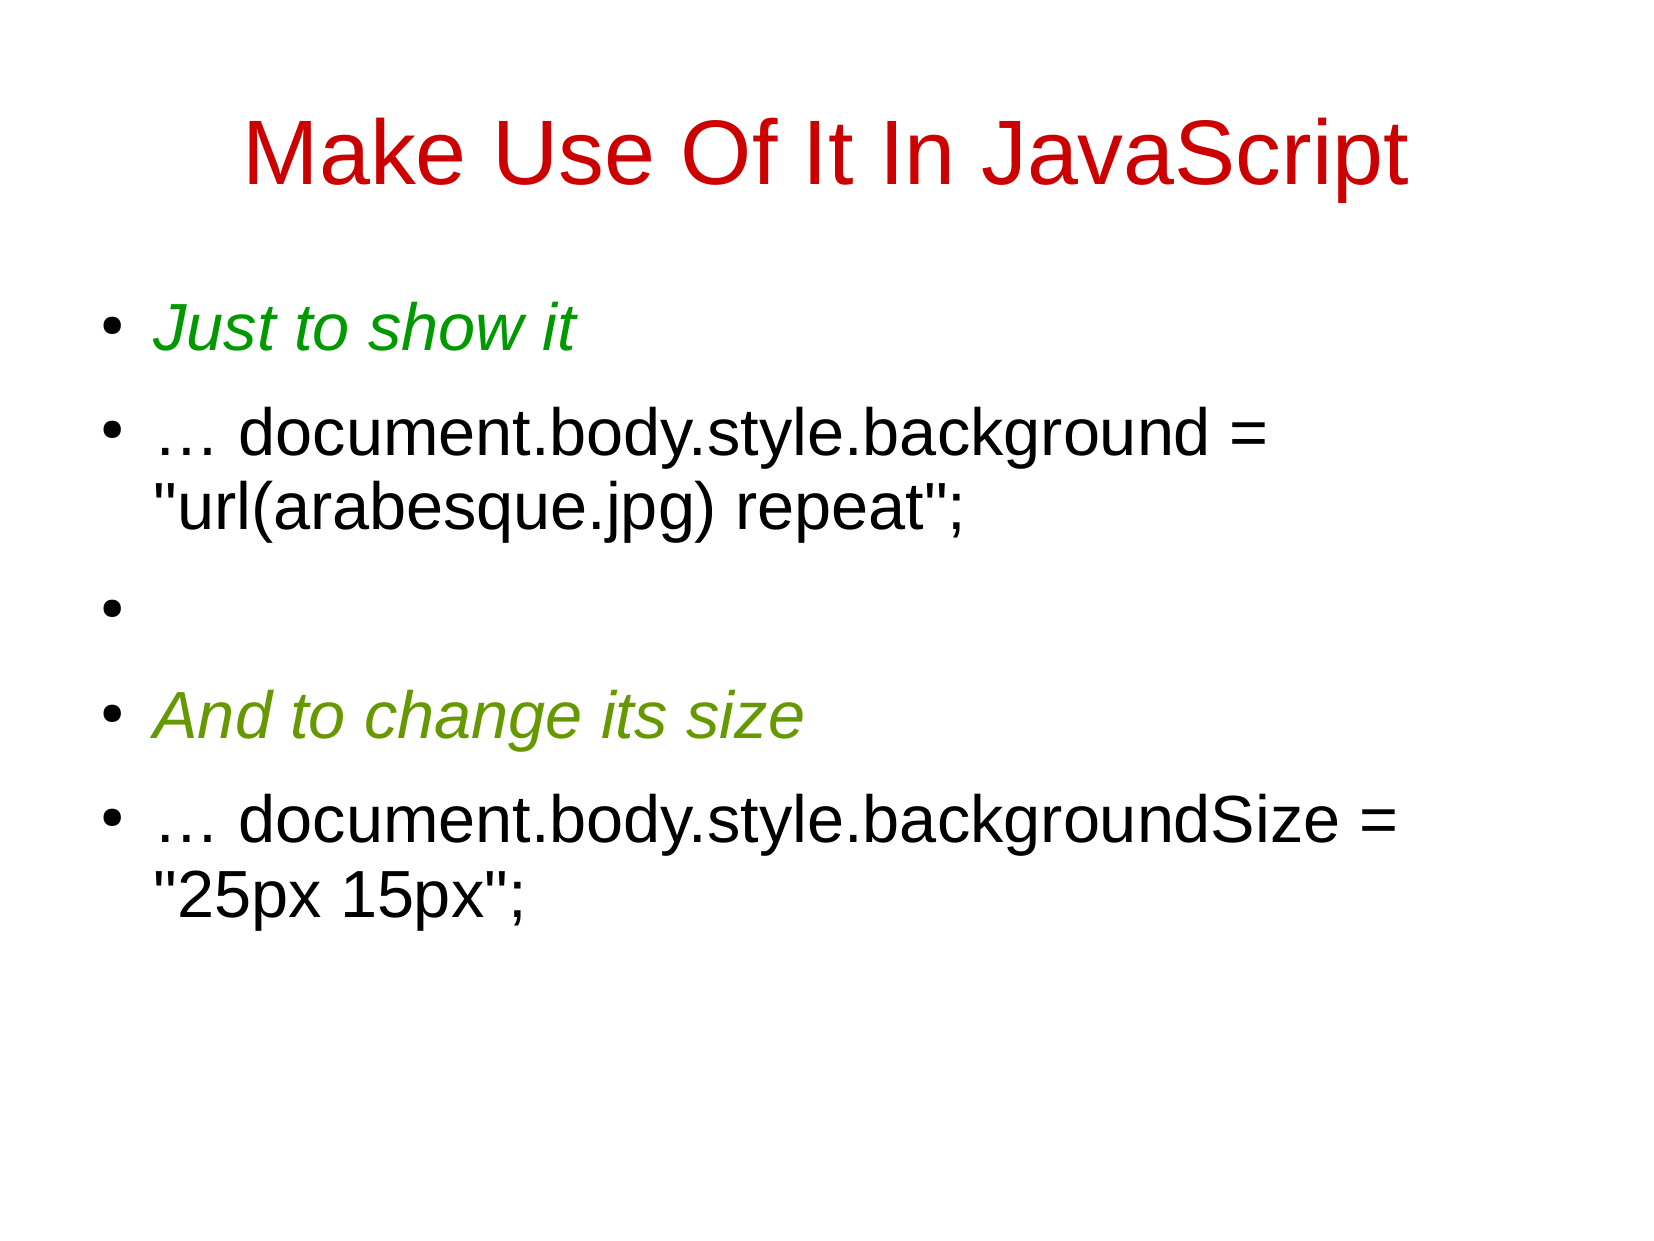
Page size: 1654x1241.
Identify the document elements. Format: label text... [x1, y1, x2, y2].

list Just to show it … document.body.style.background = "url(arabesque.jpg) repeat"; And to change its size … document.body.style.backgroundSize = "25px 15px"; [82, 290, 1571, 1010]
title Make Use Of It In JavaScript [82, 49, 1571, 257]
